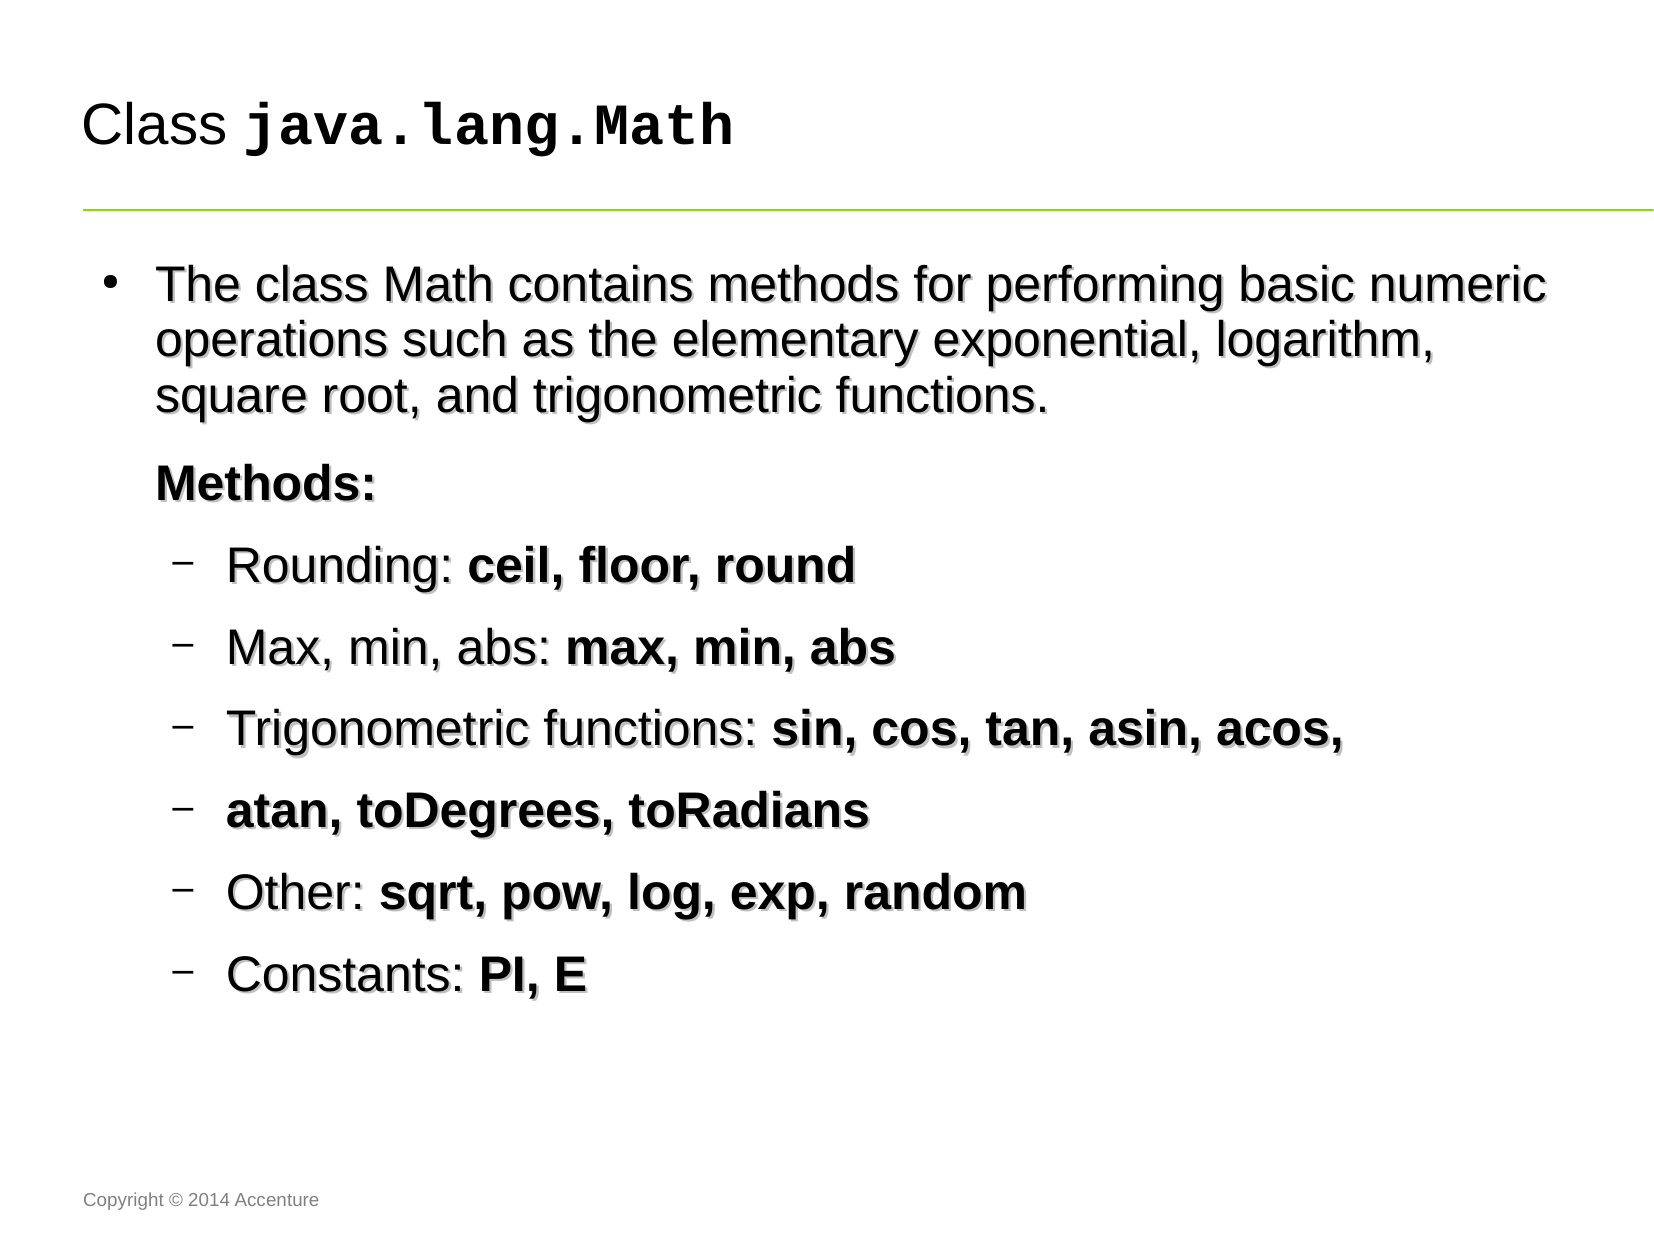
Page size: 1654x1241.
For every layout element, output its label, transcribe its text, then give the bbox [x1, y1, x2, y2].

list The class Math contains methods for performing basic numeric operations such as the elementary exponential, logarithm, square root, and trigonometric functions. Methods: Rounding: ceil, floor, round Max, min, abs: max, min, abs Trigonometric functions: sin, cos, tan, asin, acos, atan, toDegrees, toRadians Other: sqrt, pow, log, exp, random Constants: PI, E [84, 255, 1573, 1166]
title Class java.lang.Math [81, 56, 1654, 199]
